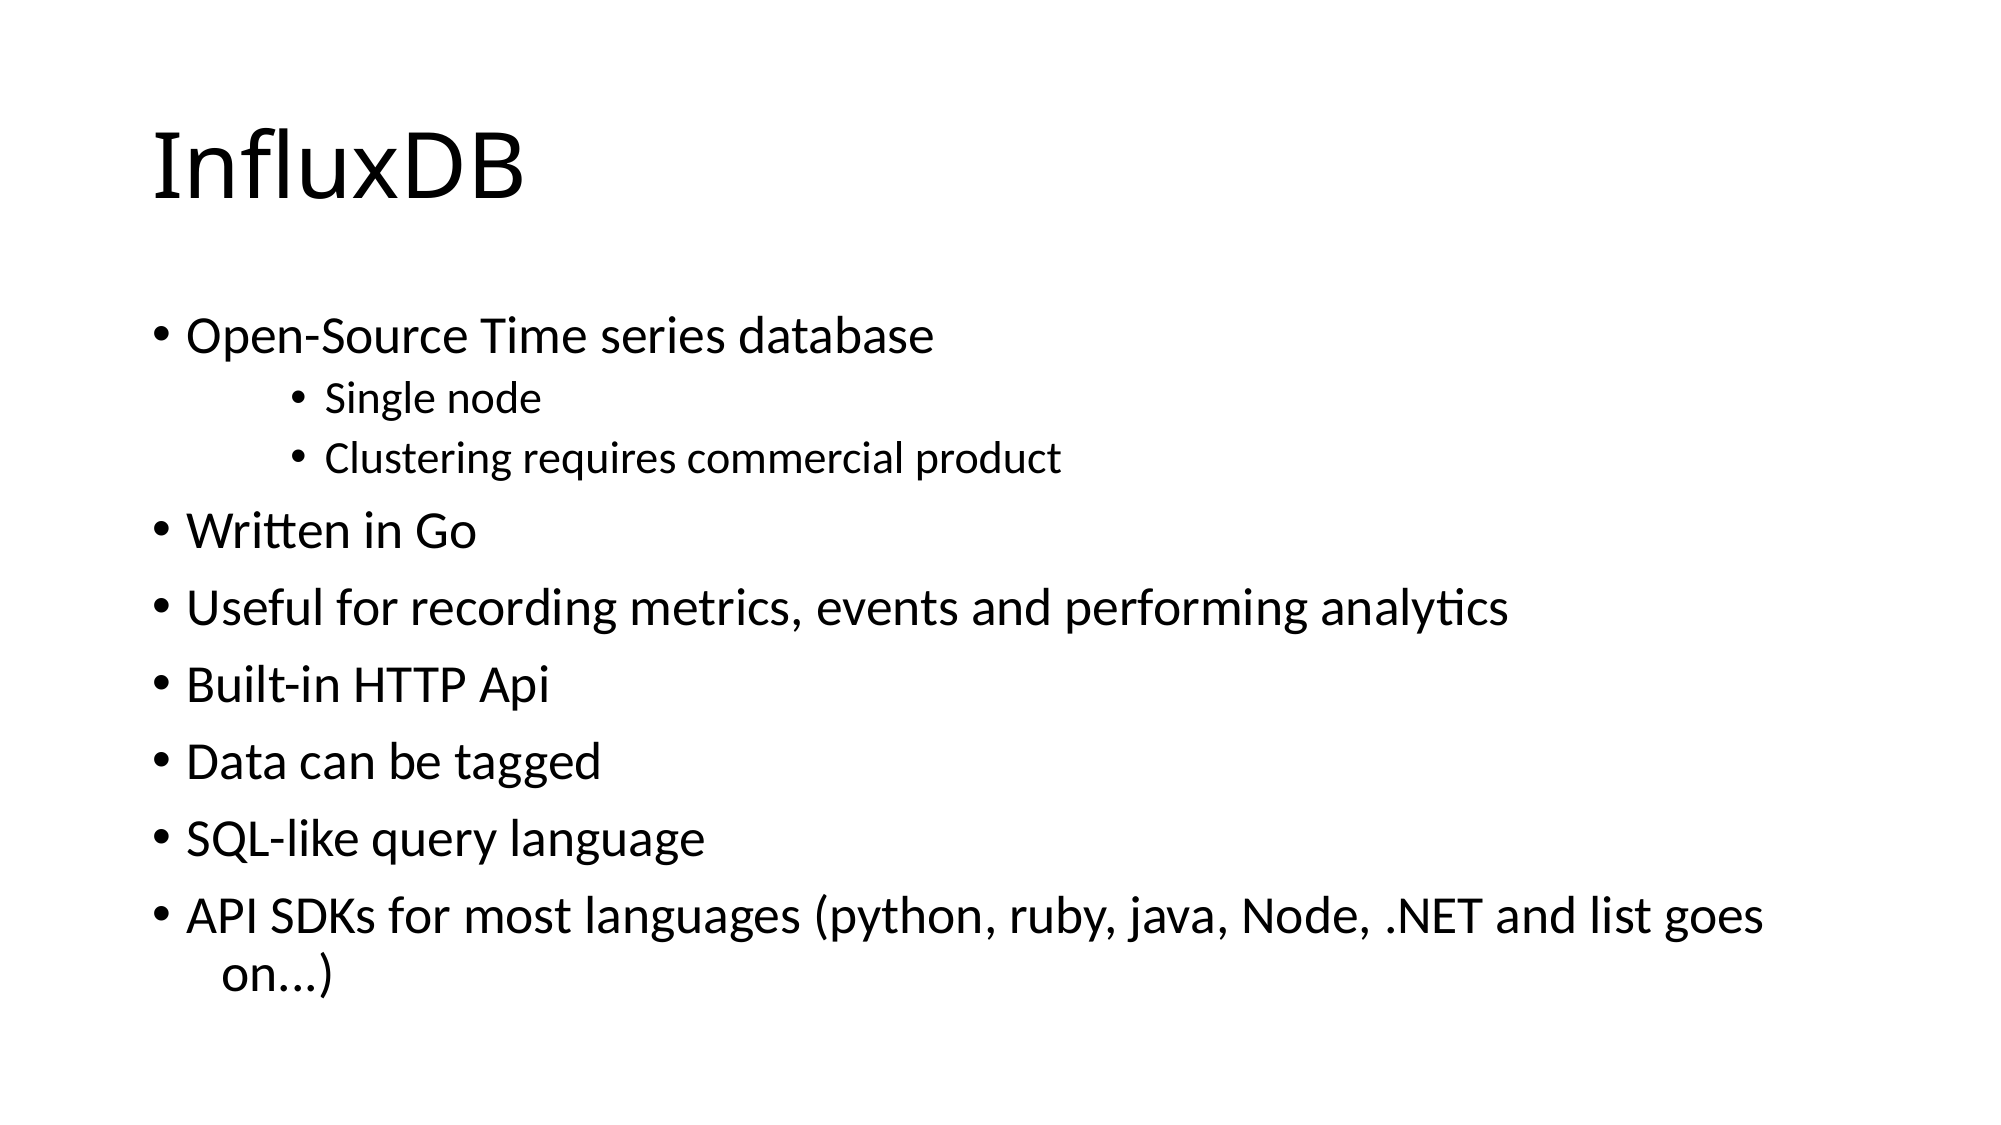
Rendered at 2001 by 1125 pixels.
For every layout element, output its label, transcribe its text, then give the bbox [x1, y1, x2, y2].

title InfluxDB [137, 59, 1863, 278]
list Open-Source Time series database Single node Clustering requires commercial product Written in Go Useful for recording metrics, events and performing analytics Built-in HTTP Api Data can be tagged SQL-like query language API SDKs for most languages (python, ruby, java, Node, .NET and list goes on...) [137, 299, 1863, 1014]
